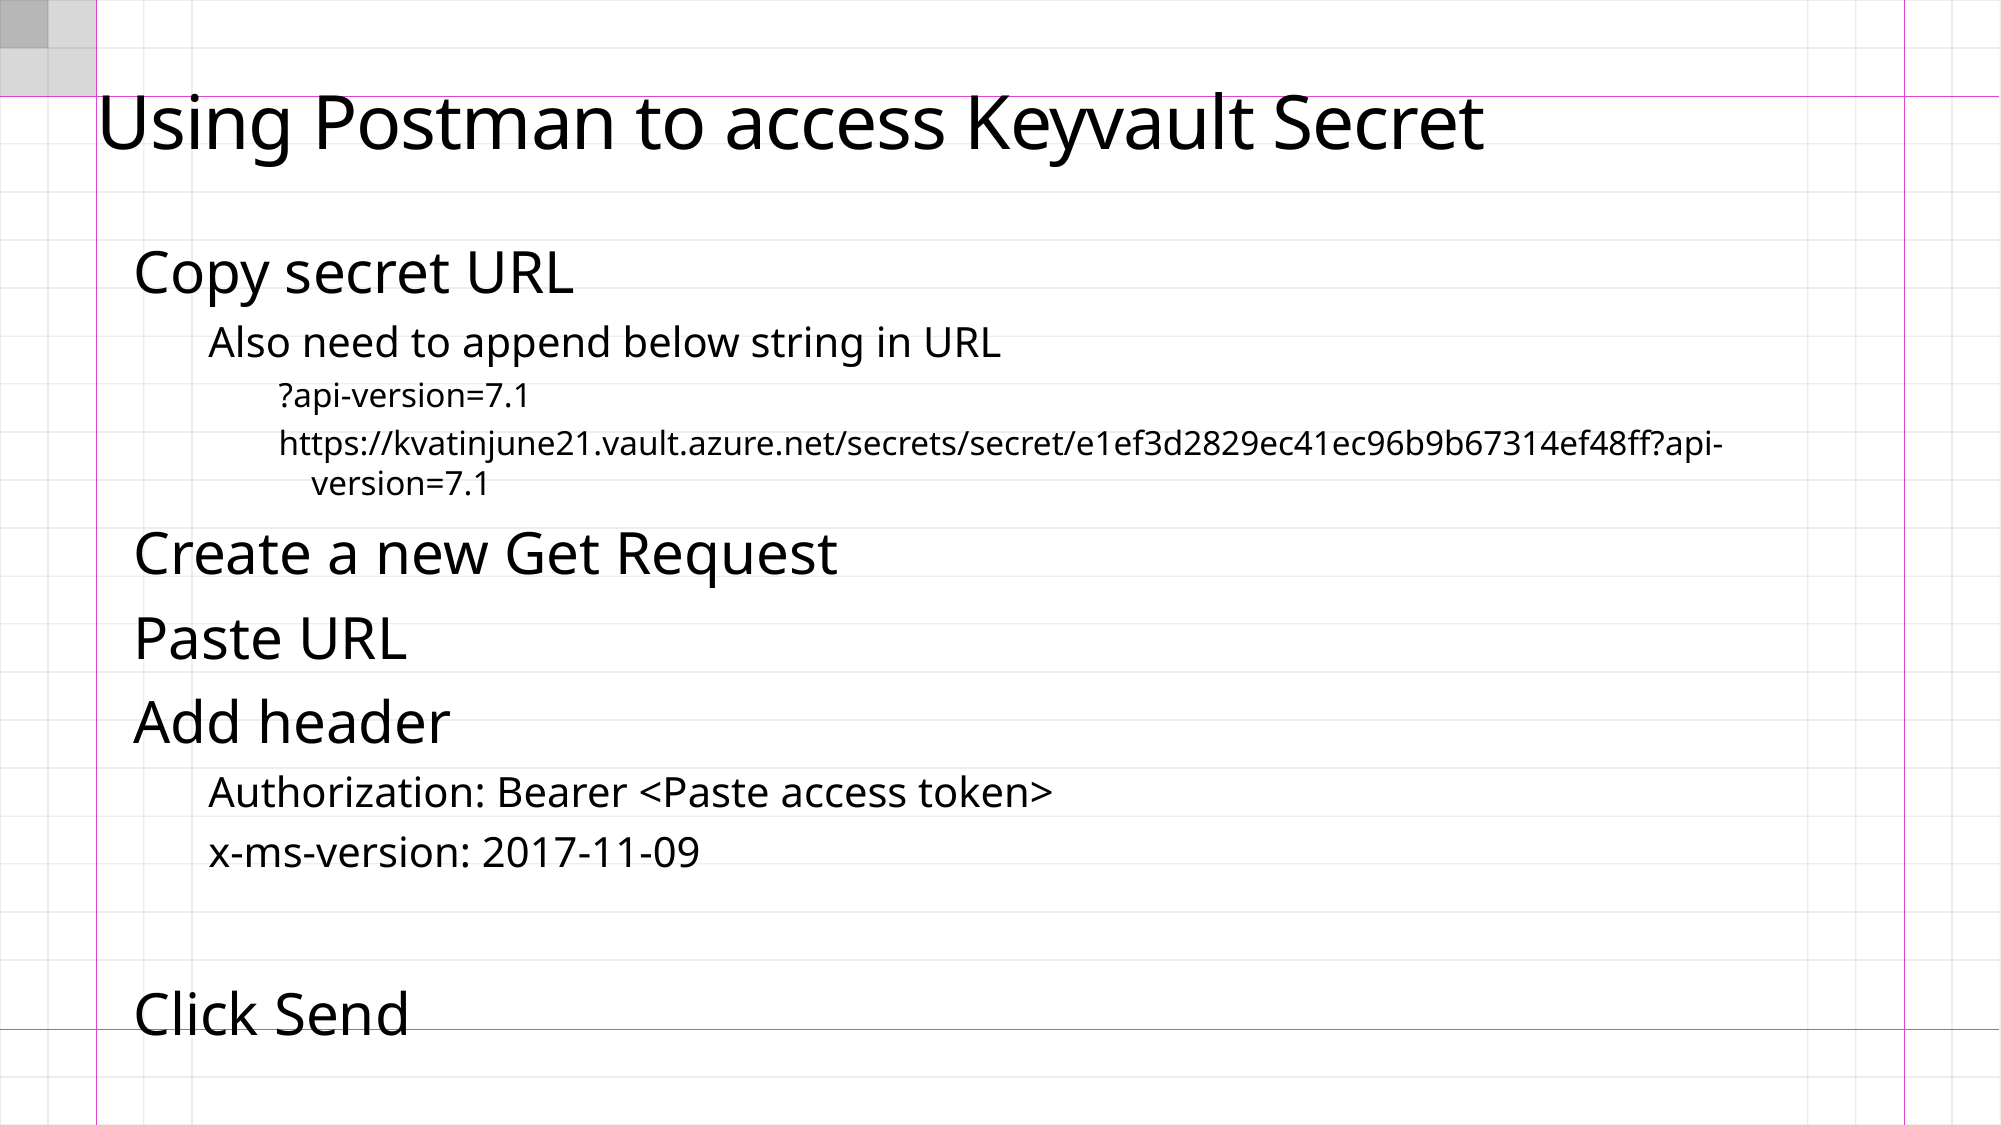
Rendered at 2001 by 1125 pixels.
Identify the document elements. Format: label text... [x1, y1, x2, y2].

title Using Postman to access Keyvault Secret [22, 0, 1830, 90]
list Copy secret URL Also need to append below string in URL ?api-version=7.1 https://kvatinjune21.vault.azure.net/secrets/secret/e1ef3d2829ec41ec96b9b67314ef48ff?api-version=7.1 Create a new Get Request Paste URL Add header Authorization: Bearer <Paste access token> x-ms-version: 2017-11-09 Click Send [22, 90, 1977, 865]
